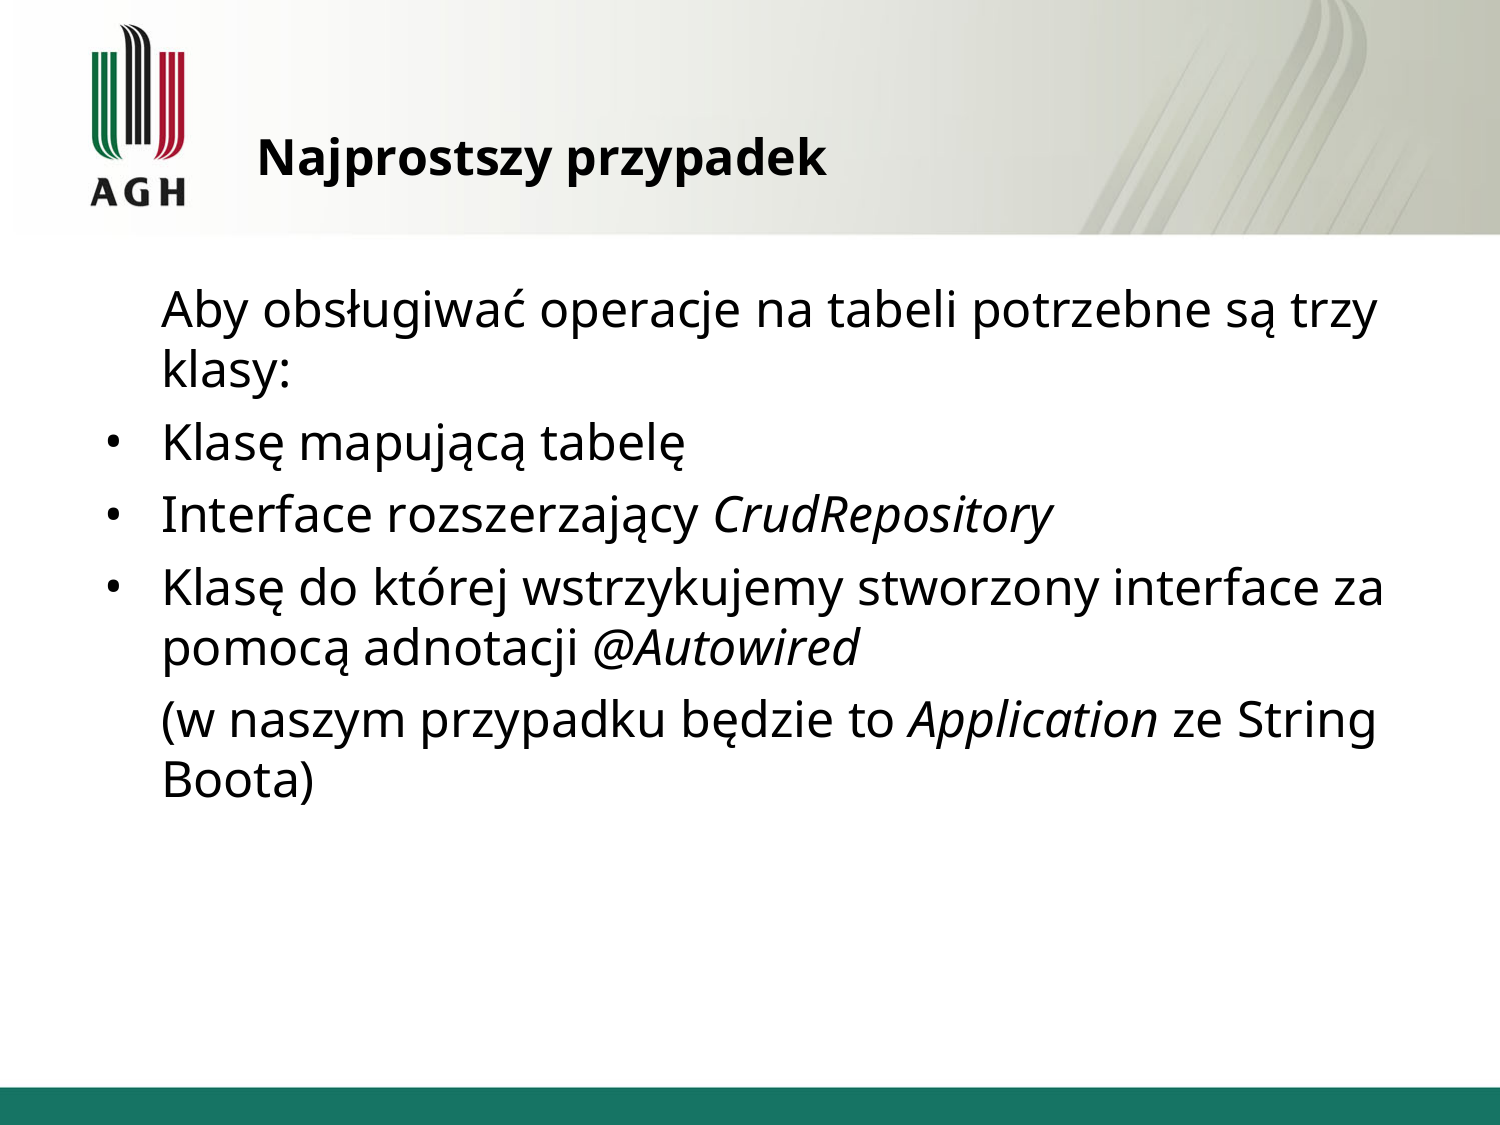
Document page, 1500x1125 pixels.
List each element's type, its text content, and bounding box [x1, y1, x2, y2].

list Aby obsługiwać operacje na tabeli potrzebne są trzy klasy: Klasę mapującą tabelę Interface rozszerzający CrudRepository Klasę do której wstrzykujemy stworzony interface za pomocą adnotacji @Autowired (w naszym przypadku będzie to Application ze String Boota) [90, 270, 1426, 1036]
title Najprostszy przypadek [242, 78, 1425, 233]
picture [0, 0, 1500, 1125]
